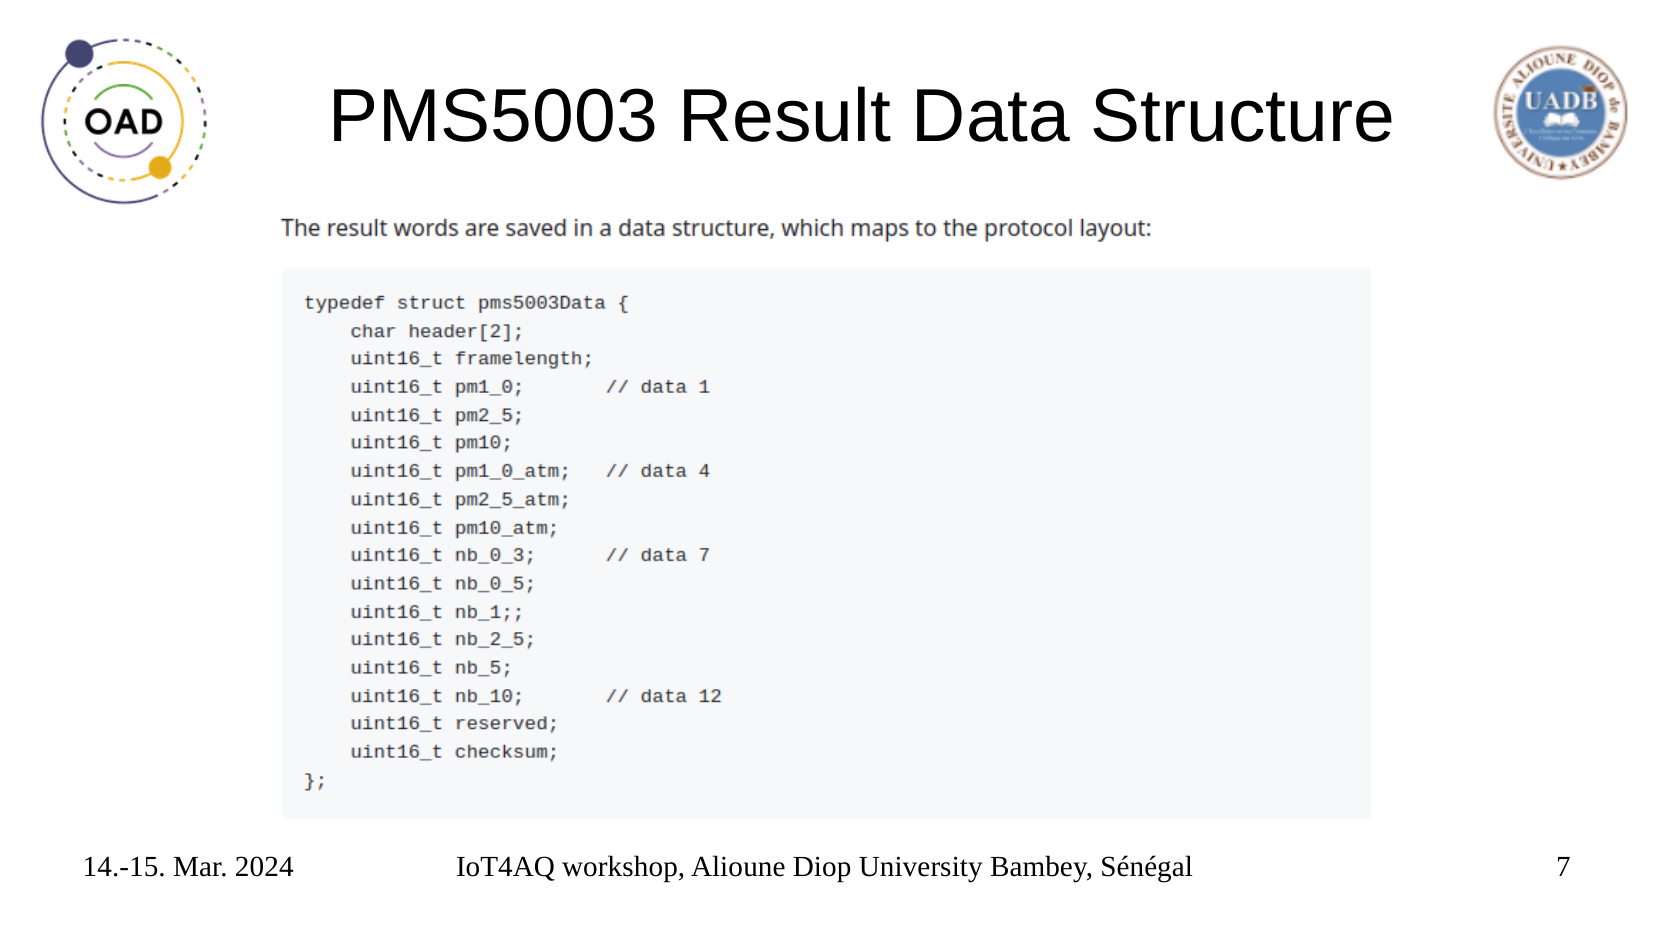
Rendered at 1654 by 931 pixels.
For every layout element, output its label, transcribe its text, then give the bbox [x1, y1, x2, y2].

title PMS5003 Result Data Structure [278, 37, 1446, 193]
picture [0, 24, 1371, 832]
picture [1482, 37, 1641, 188]
